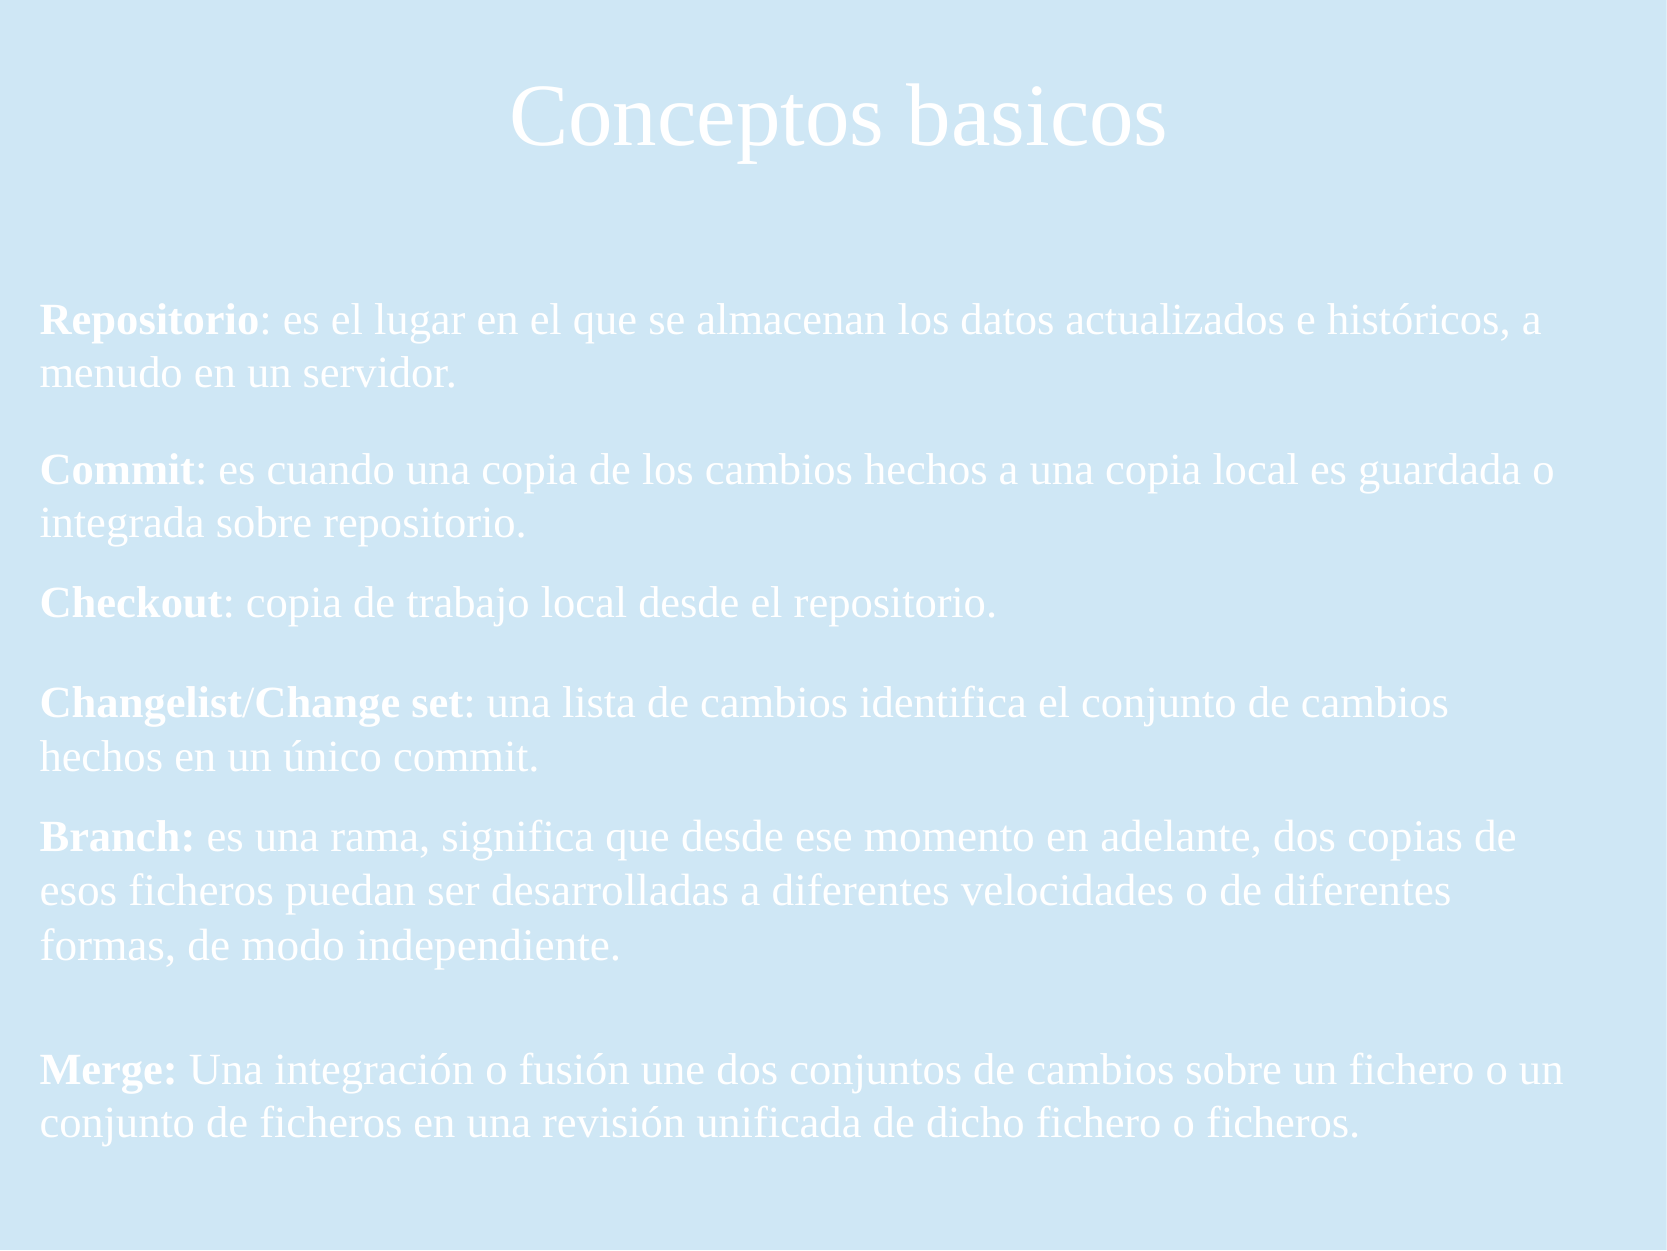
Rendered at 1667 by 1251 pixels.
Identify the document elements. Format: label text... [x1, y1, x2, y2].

text_box Merge: Una integración o fusión une dos conjuntos de cambios sobre un fichero o un conjunto de ficheros en una revisión unificada de dicho fichero o ficheros. [33, 1033, 1606, 1176]
text_box Commit: es cuando una copia de los cambios hechos a una copia local es guardada o integrada sobre repositorio. [33, 433, 1601, 561]
text_box Branch: es una rama, significa que desde ese momento en adelante, dos copias de esos ficheros puedan ser desarrolladas a diferentes velocidades o de diferentes formas, de modo independiente. [33, 799, 1602, 1006]
list Repositorio: es el lugar en el que se almacenan los datos actualizados e históricos, a menudo en un servidor. [33, 283, 1609, 420]
text_box Changelist/Change set: una lista de cambios identifica el conjunto de cambios hechos en un único commit. [33, 666, 1591, 794]
title Conceptos basicos [50, 50, 1630, 213]
text_box Checkout: copia de trabajo local desde el repositorio. [33, 566, 1607, 659]
